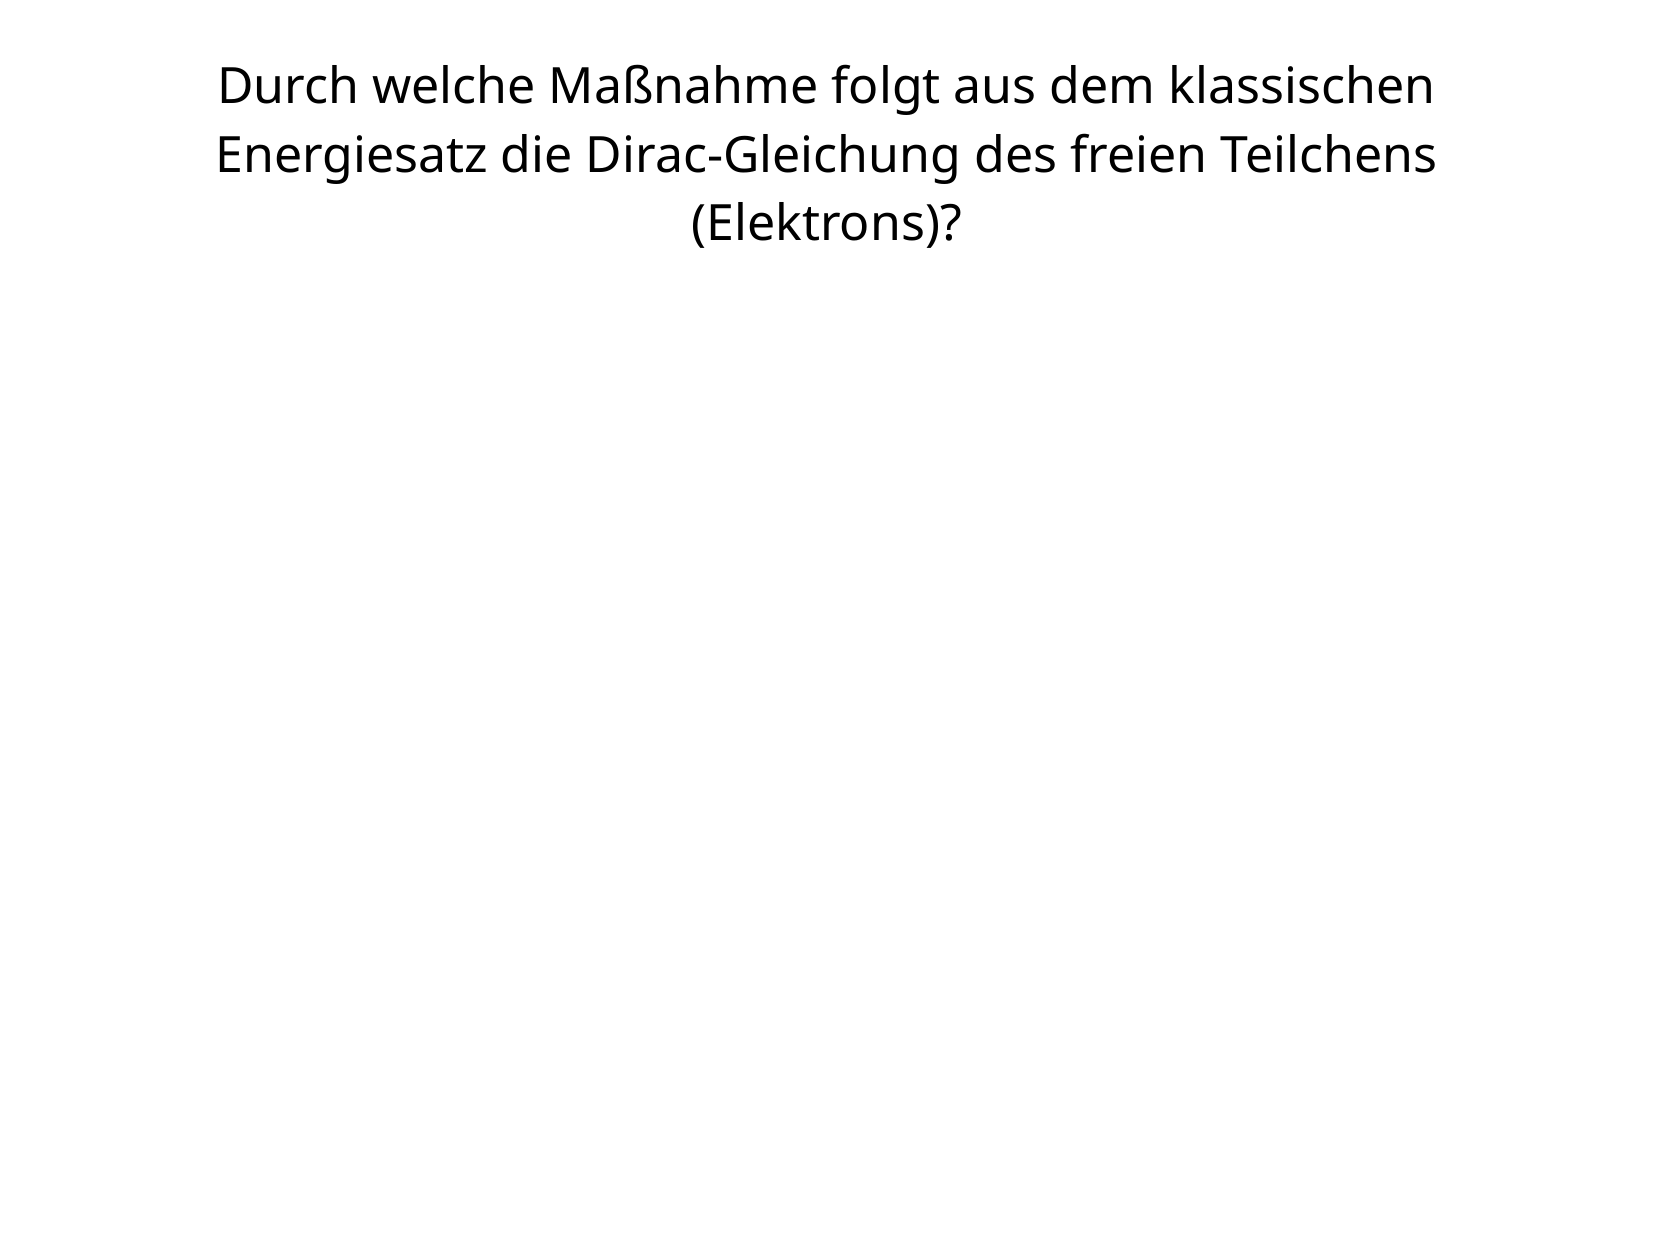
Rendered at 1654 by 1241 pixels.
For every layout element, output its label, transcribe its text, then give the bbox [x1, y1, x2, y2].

title Durch welche Maßnahme folgt aus dem klassischen Energiesatz die Dirac-Gleichung des freien Teilchens (Elektrons)? [82, 49, 1571, 257]
